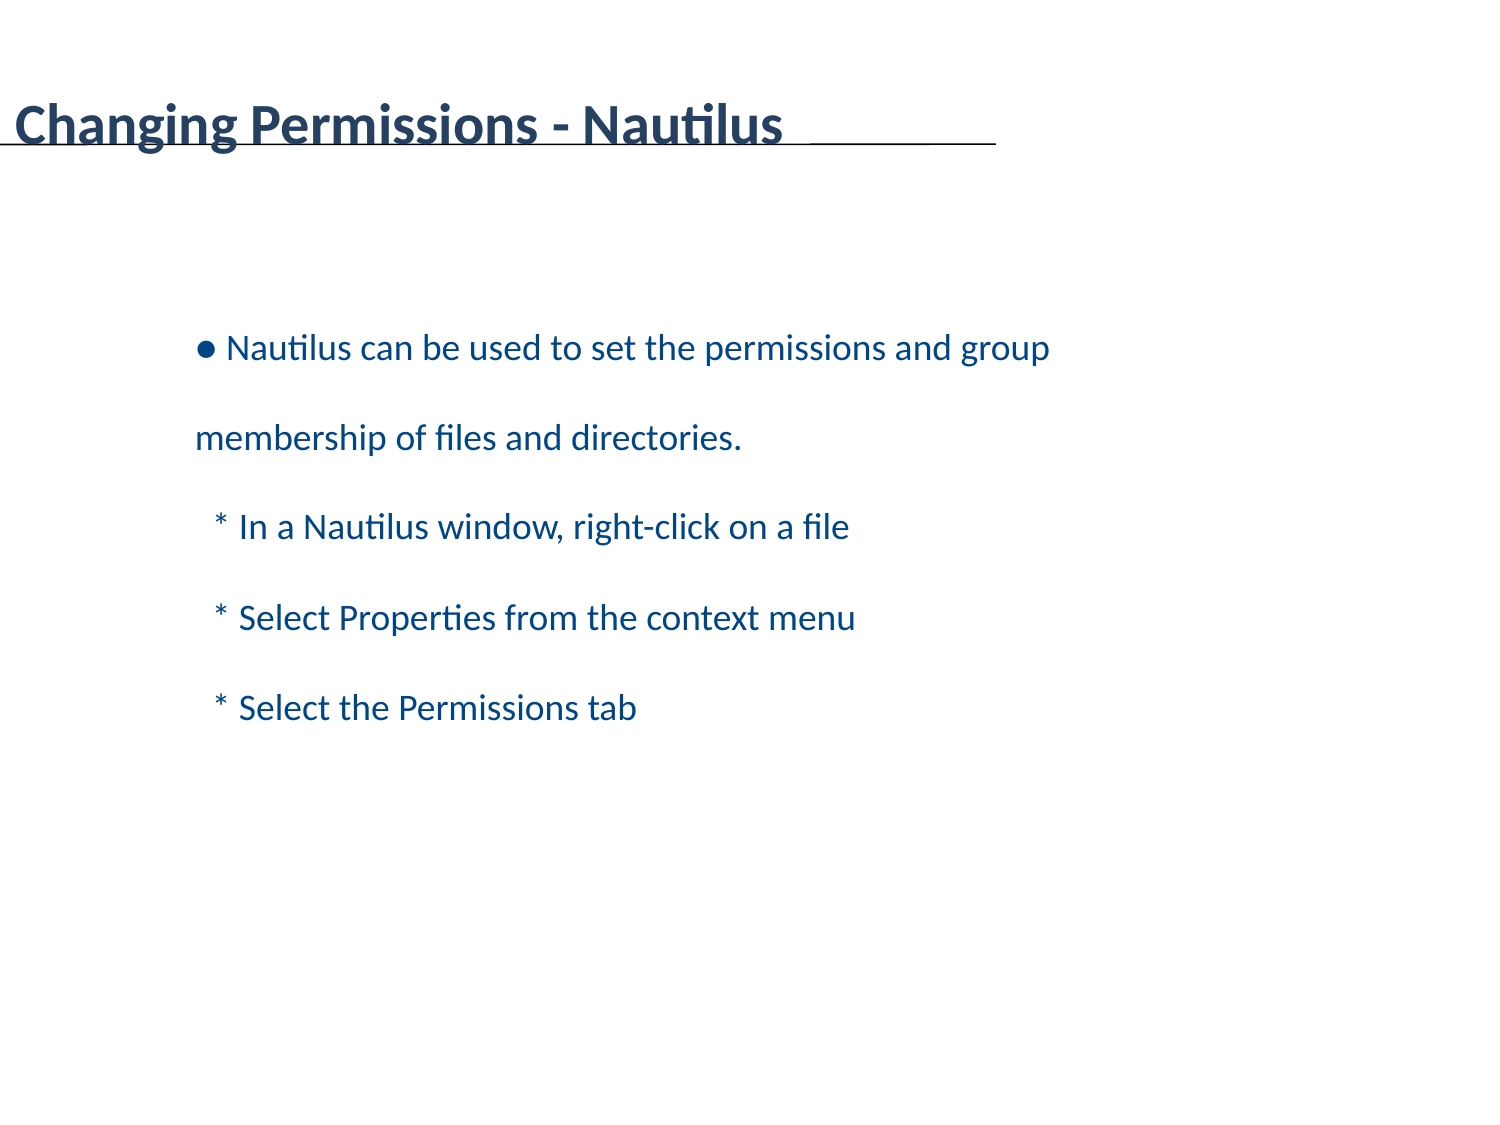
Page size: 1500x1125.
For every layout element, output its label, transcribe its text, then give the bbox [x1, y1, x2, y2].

text_box Changing Permissions - Nautilus [0, 79, 1141, 165]
text_box ● Nautilus can be used to set the permissions and group membership of files and directories. * In a Nautilus window, right-click on a file * Select Properties from the context menu * Select the Permissions tab [180, 270, 1084, 727]
